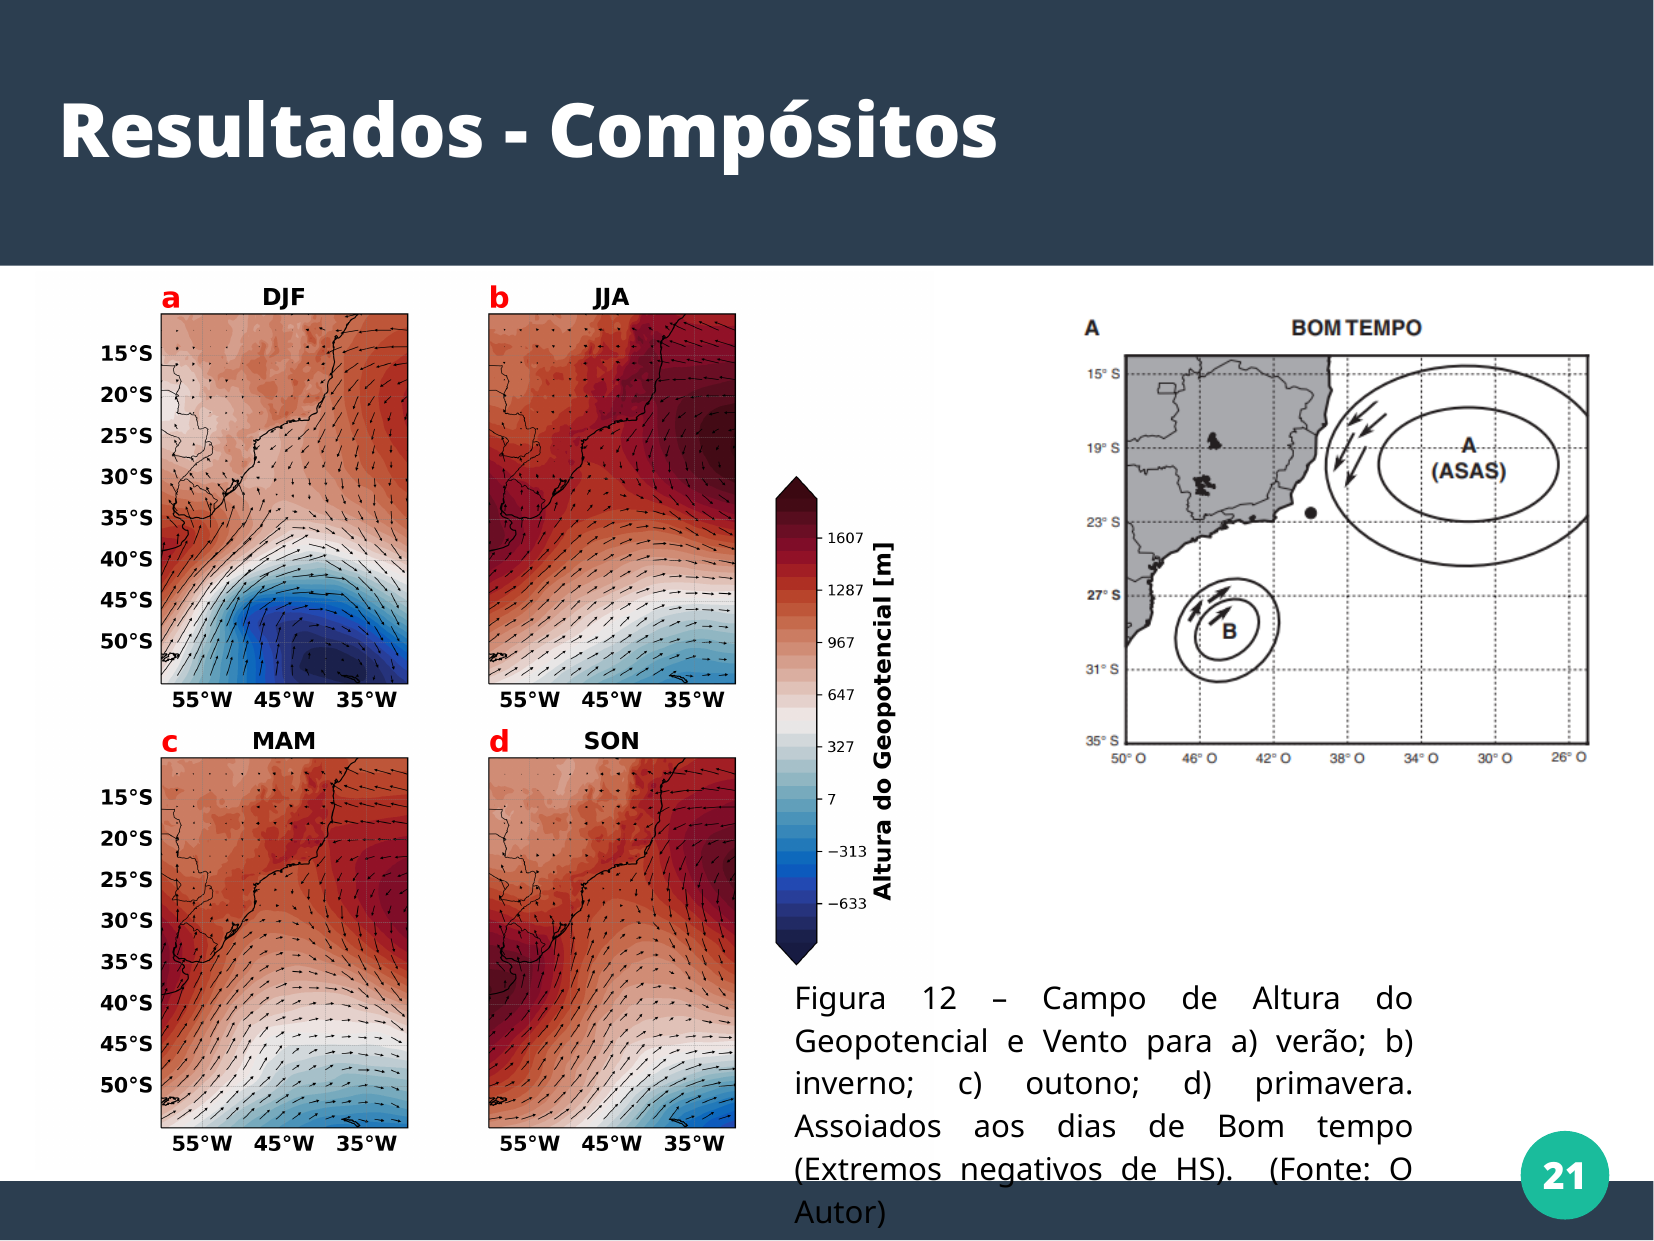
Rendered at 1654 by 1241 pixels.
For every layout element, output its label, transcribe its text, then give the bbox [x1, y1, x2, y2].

title Resultados - Compósitos [59, 49, 1595, 207]
picture [35, 271, 934, 1170]
text_box Figura 12 – Campo de Altura do Geopotencial e Vento para a) verão; b) inverno; c) outono; d) primavera. Assoiados aos dias de Bom tempo (Extremos negativos de HS). (Fonte: O Autor) [779, 968, 1430, 1241]
picture [1074, 295, 1618, 798]
